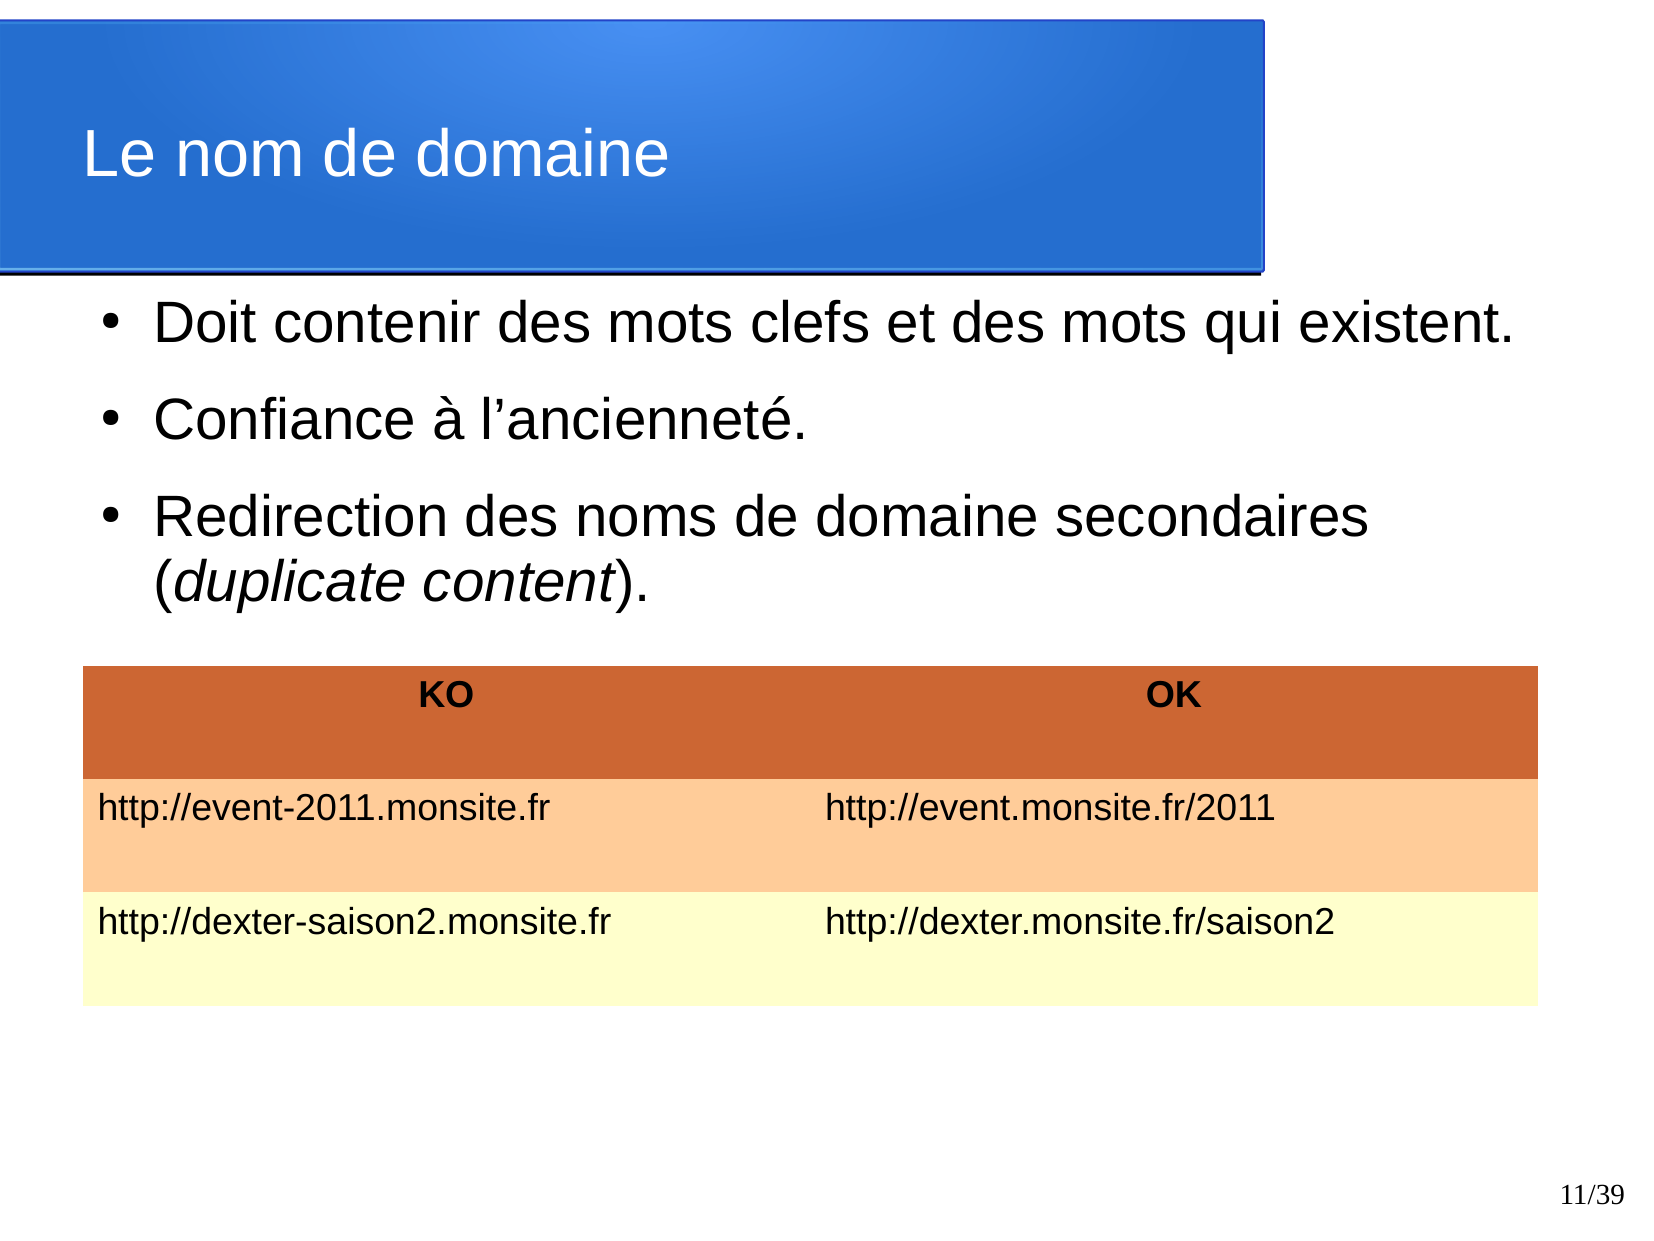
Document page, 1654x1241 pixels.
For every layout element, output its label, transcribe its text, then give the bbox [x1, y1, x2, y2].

table_cell http://dexter.monsite.fr/saison2 [810, 892, 1538, 1006]
title Le nom de domaine [82, 49, 1250, 257]
table_cell http://dexter-saison2.monsite.fr [83, 892, 810, 1006]
table_header KO [83, 666, 810, 779]
table_cell http://event-2011.monsite.fr [83, 779, 810, 892]
table_cell http://event.monsite.fr/2011 [810, 779, 1538, 892]
list Doit contenir des mots clefs et des mots qui existent. Confiance à l’ancienneté. Redirection des noms de domaine secondaires (duplicate content). [82, 290, 1571, 681]
table_header OK [810, 666, 1538, 779]
